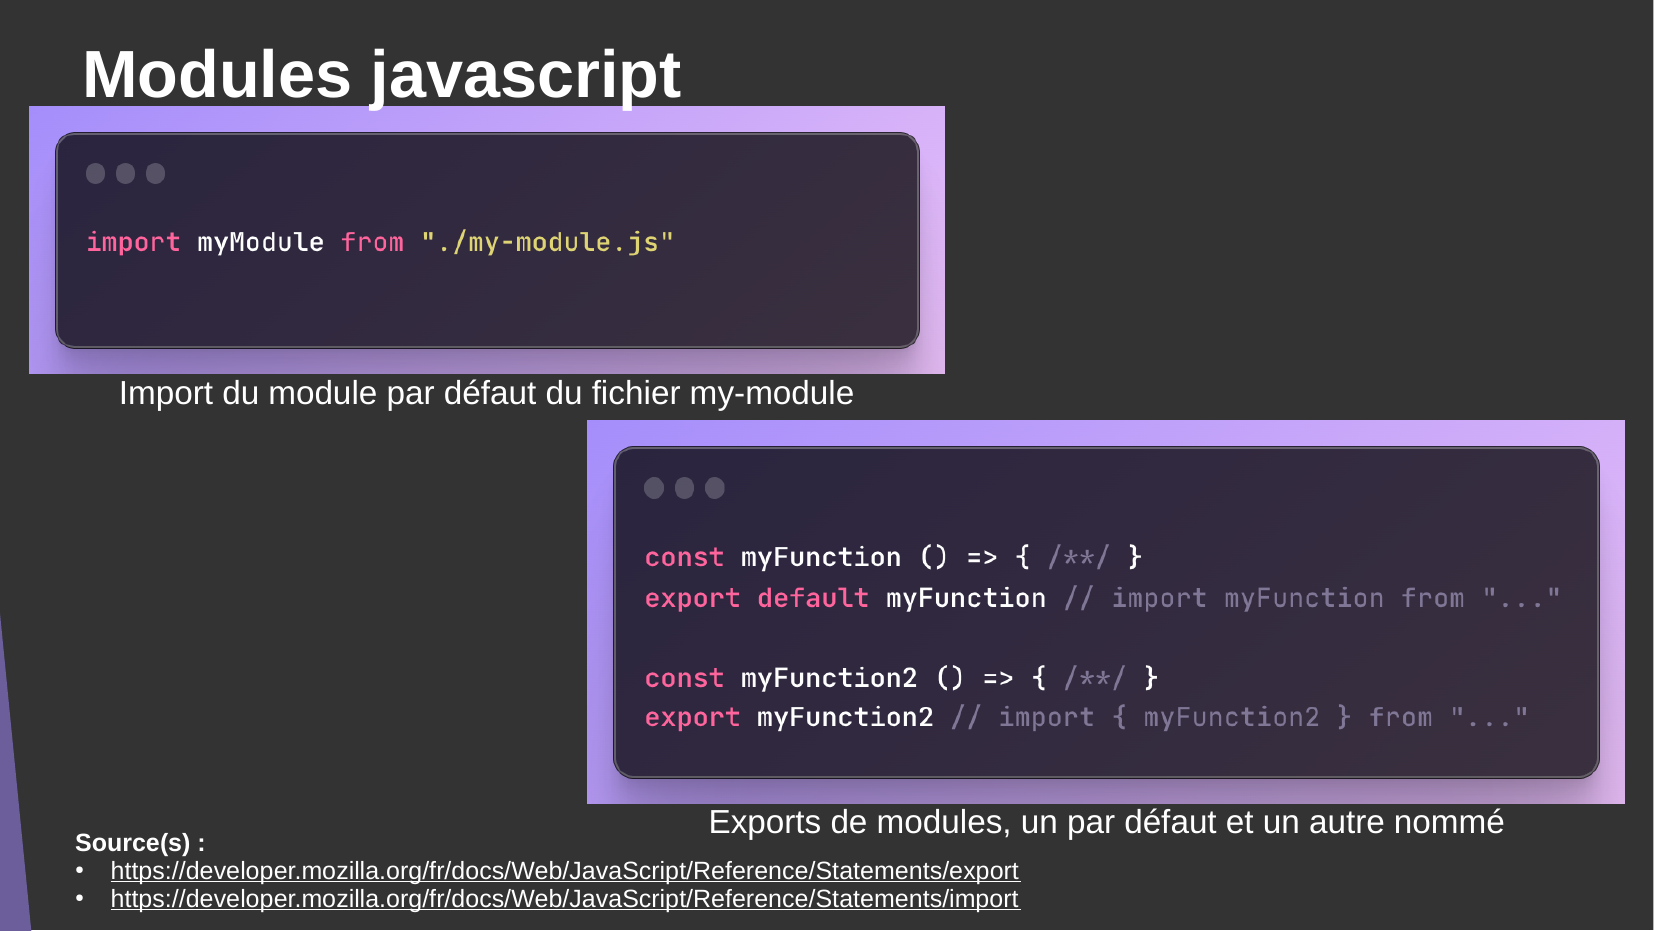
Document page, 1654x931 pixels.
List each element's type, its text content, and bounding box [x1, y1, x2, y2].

text_box [0, 613, 32, 931]
title Modules javascript [82, 37, 1571, 112]
picture [587, 420, 1625, 804]
list Exports de modules, un par défaut et un autre nommé [590, 803, 1625, 857]
text_box Source(s) : https://developer.mozilla.org/fr/docs/Web/JavaScript/Reference/Statements/export https://developer.mozilla.org/fr/docs/Web/JavaScript/Reference/Statements/import [60, 821, 1546, 931]
list Import du module par défaut du fichier my-module [29, 374, 945, 428]
picture [29, 106, 945, 374]
